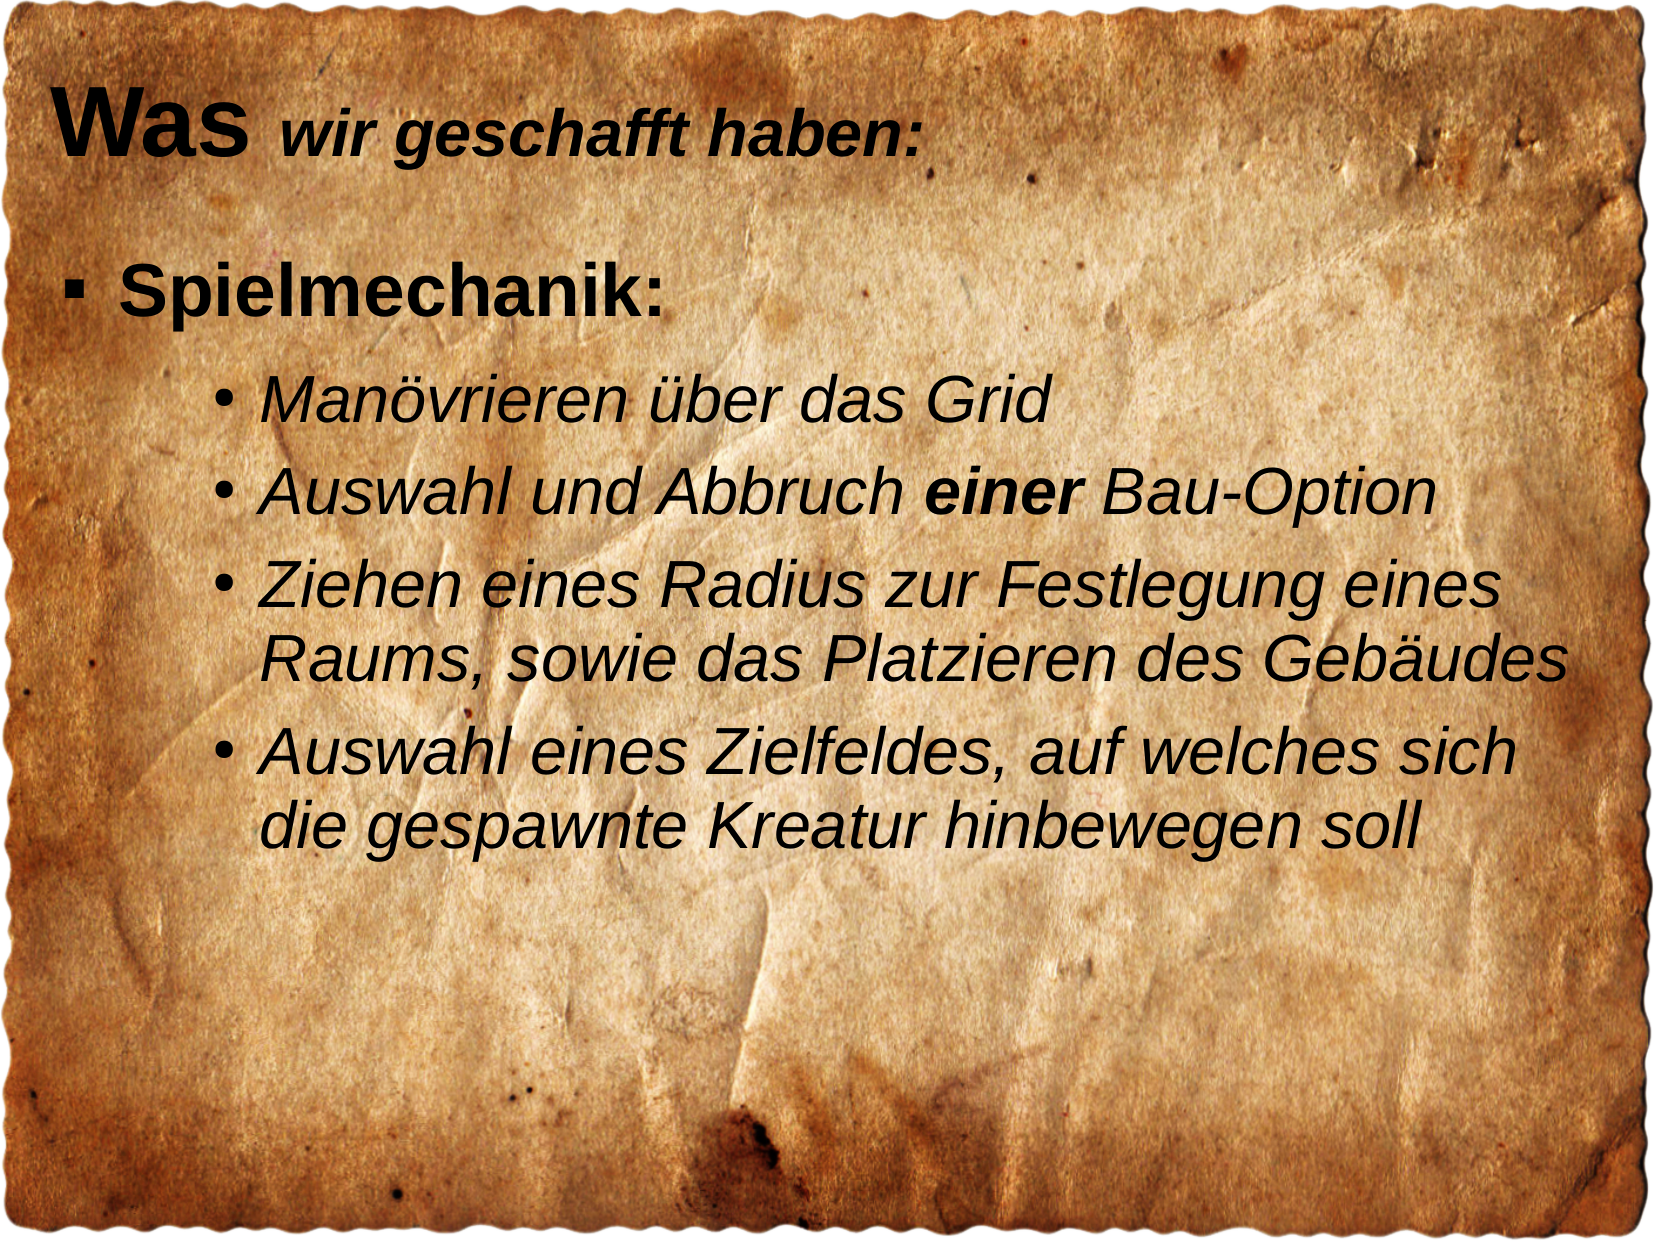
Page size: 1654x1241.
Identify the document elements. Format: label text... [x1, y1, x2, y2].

list Spielmechanik: Manövrieren über das Grid Auswahl und Abbruch einer Bau-Option Ziehen eines Radius zur Festlegung eines Raums, sowie das Platzieren des Gebäudes Auswahl eines Zielfeldes, auf welches sich die gespawnte Kreatur hinbewegen soll [47, 248, 1595, 956]
text_box Was wir geschafft haben: [35, 58, 961, 201]
picture [0, 0, 1654, 1241]
